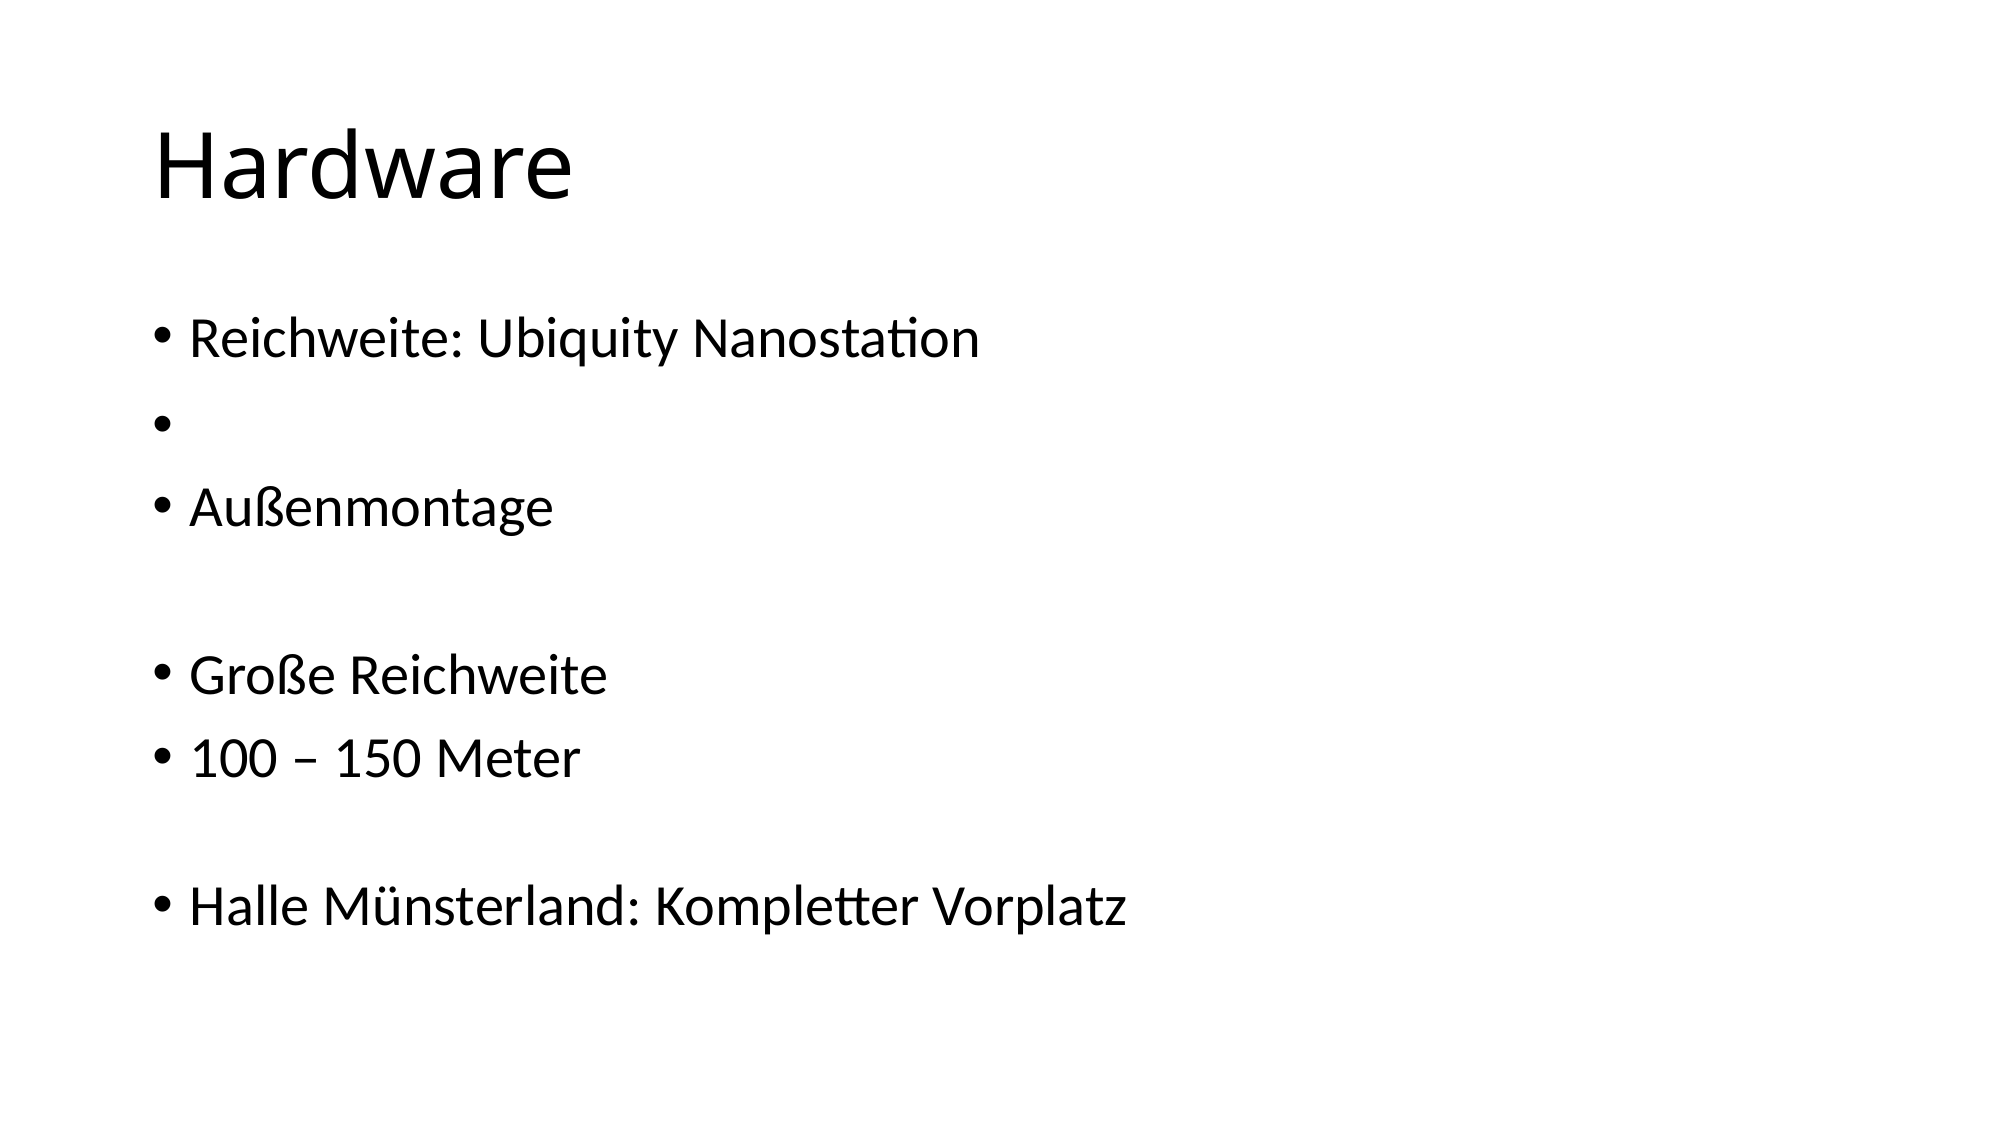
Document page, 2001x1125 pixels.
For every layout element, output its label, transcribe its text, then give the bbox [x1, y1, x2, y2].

title Hardware [137, 59, 1863, 278]
list Reichweite: Ubiquity Nanostation Außenmontage Große Reichweite 100 – 150 Meter Halle Münsterland: Kompletter Vorplatz [137, 299, 1863, 1014]
